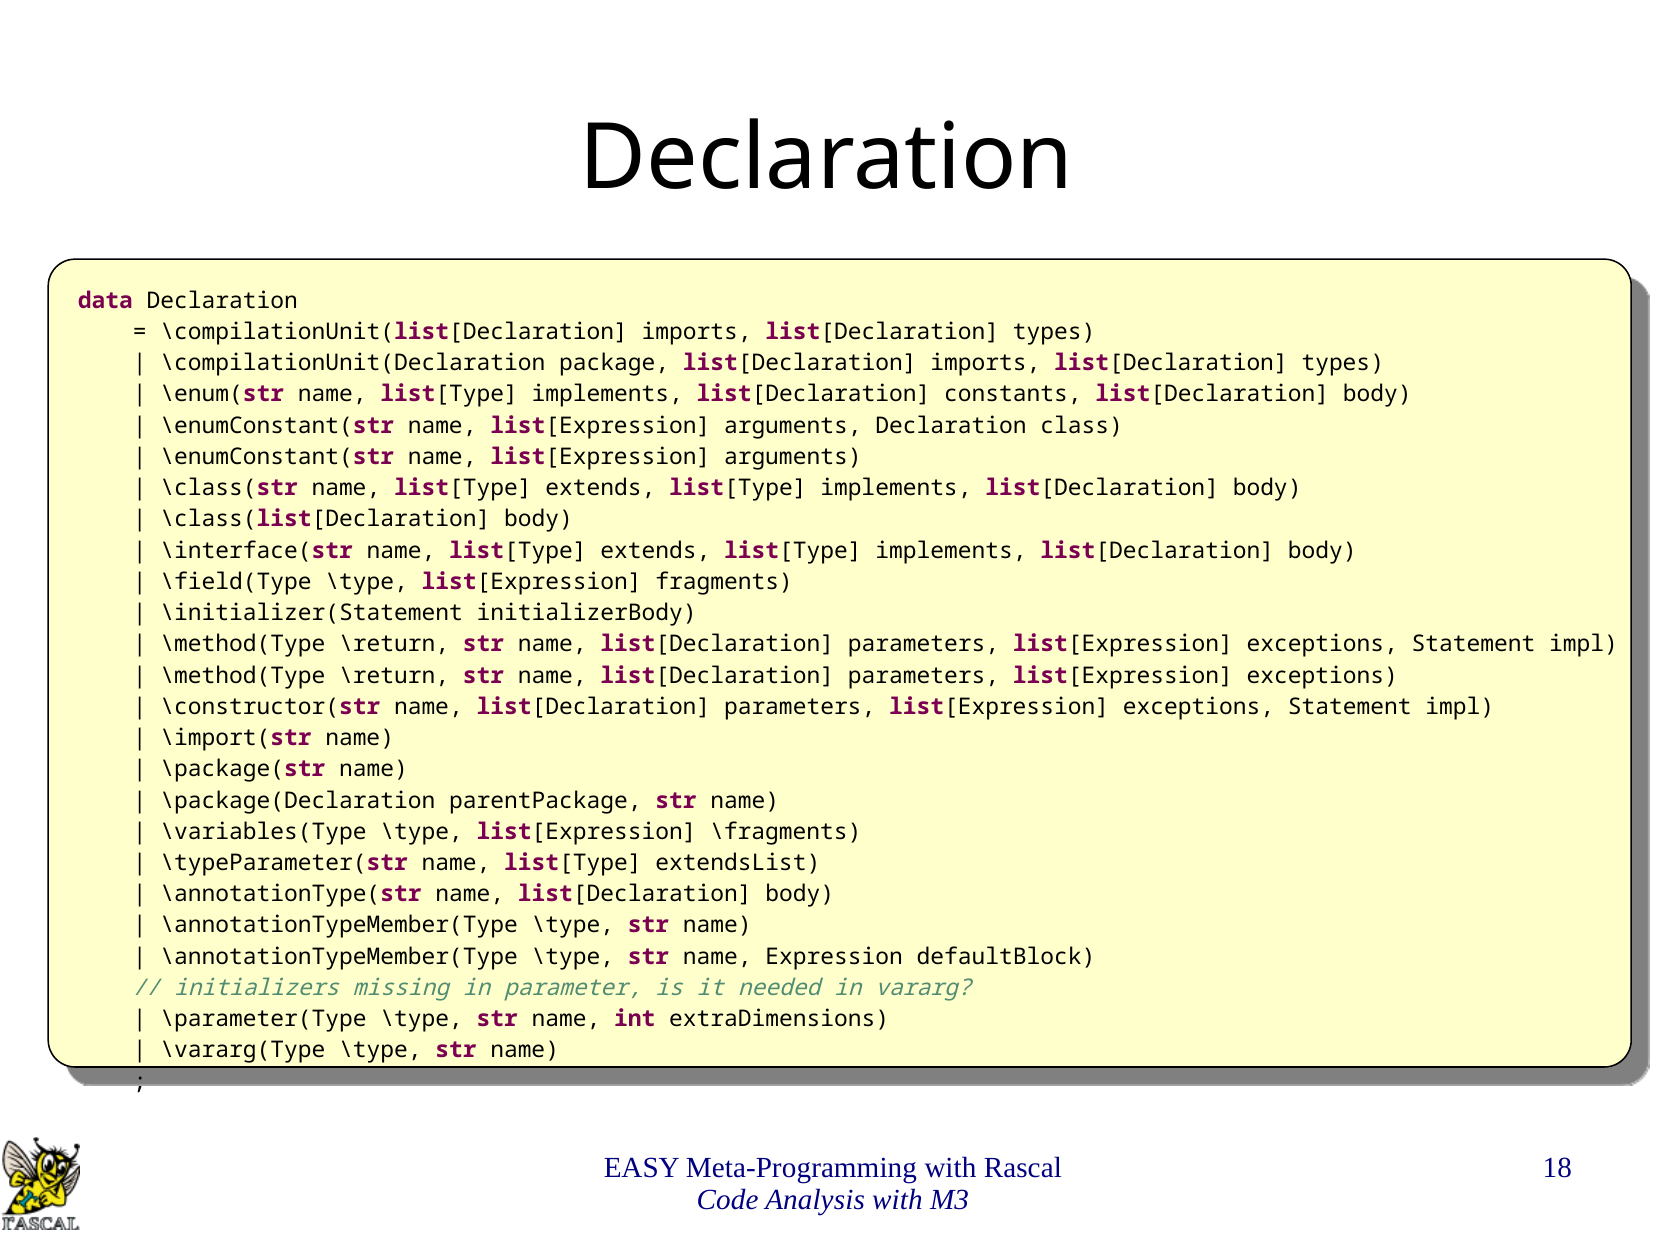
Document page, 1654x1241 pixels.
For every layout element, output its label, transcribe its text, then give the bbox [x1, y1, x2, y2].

title Declaration [82, 49, 1571, 257]
text_box [48, 259, 1632, 1068]
picture [1, 1137, 80, 1230]
text_box data Declaration = \compilationUnit(list[Declaration] imports, list[Declaration] types) | \compilationUnit(Declaration package, list[Declaration] imports, list[Declaration] types) | \enum(str name, list[Type] implements, list[Declaration] constants, list[Declaration] body) | \enumConstant(str name, list[Expression] arguments, Declaration class) | \enumConstant(str name, list[Expression] arguments) | \class(str name, list[Type] extends, list[Type] implements, list[Declaration] body) | \class(list[Declaration] body) | \interface(str name, list[Type] extends, list[Type] implements, list[Declaration] body) | \field(Type \type, list[Expression] fragments) | \initializer(Statement initializerBody) | \method(Type \return, str name, list[Declaration] parameters, list[Expression] exceptions, Statement impl) | \method(Type \return, str name, list[Declaration] parameters, list[Expression] exceptions) | \constructor(str name, list[Declaration] parameters, list[Expression] exceptions, Statement impl) | \import(str name) | \package(str name) | \package(Declaration parentPackage, str name) | \variables(Type \type, list[Expression] \fragments) | \typeParameter(str name, list[Type] extendsList) | \annotationType(str name, list[Declaration] body) | \annotationTypeMember(Type \type, str name) | \annotationTypeMember(Type \type, str name, Expression defaultBlock) // initializers missing in parameter, is it needed in vararg? | \parameter(Type \type, str name, int extraDimensions) | \vararg(Type \type, str name) ; [63, 276, 1633, 1039]
